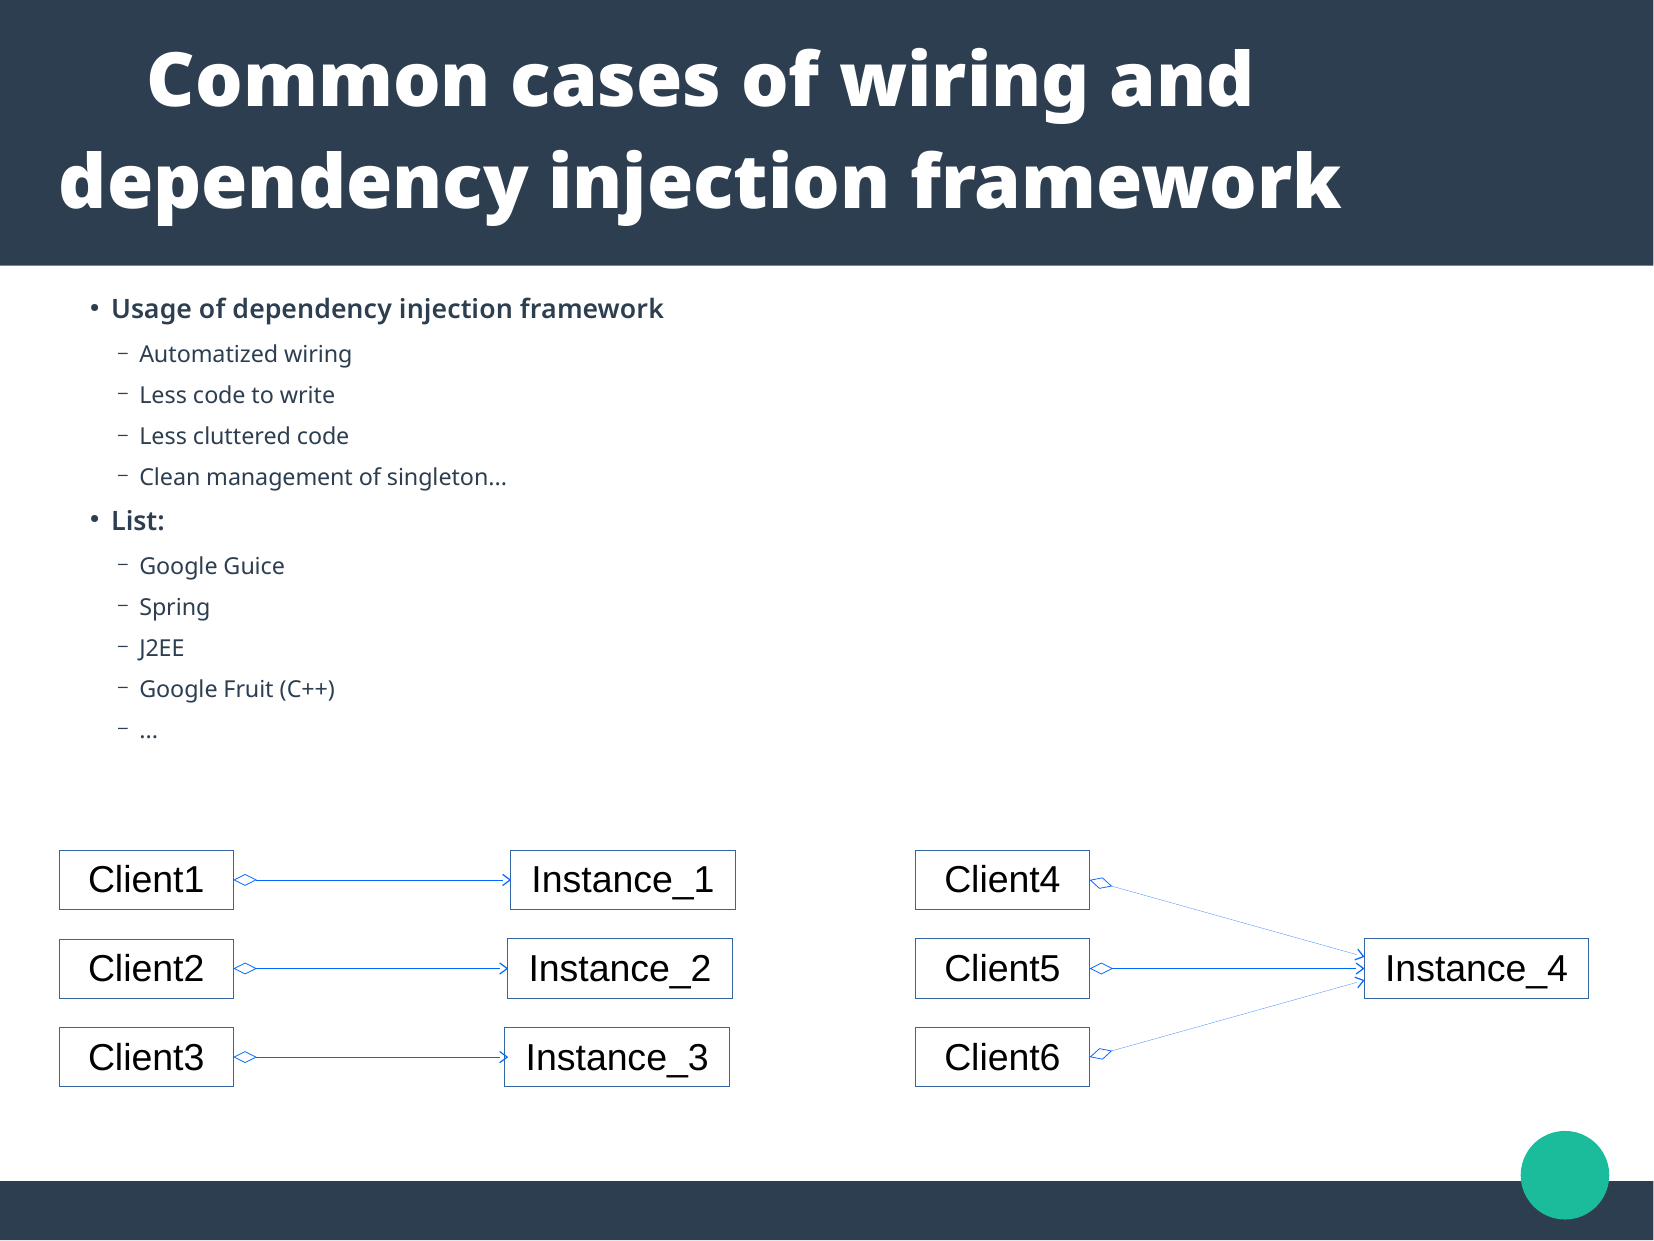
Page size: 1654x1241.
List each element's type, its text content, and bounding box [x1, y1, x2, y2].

text_box Client1 [59, 850, 234, 910]
text_box Client2 [59, 939, 234, 999]
text_box Instance_1 [510, 850, 736, 910]
title Common cases of wiring and dependency injection framework [59, 49, 1595, 207]
text_box Instance_3 [504, 1027, 730, 1087]
text_box Client4 [915, 850, 1090, 910]
text_box Client5 [915, 938, 1090, 999]
text_box Client6 [915, 1027, 1090, 1087]
text_box Client3 [59, 1027, 234, 1087]
text_box Instance_4 [1364, 938, 1589, 999]
text_box Instance_2 [507, 938, 733, 999]
list Usage of dependency injection framework Automatized wiring Less code to write Less cluttered code Clean management of singleton... List: Google Guice Spring J2EE Google Fruit (C++) ... [82, 290, 1560, 756]
